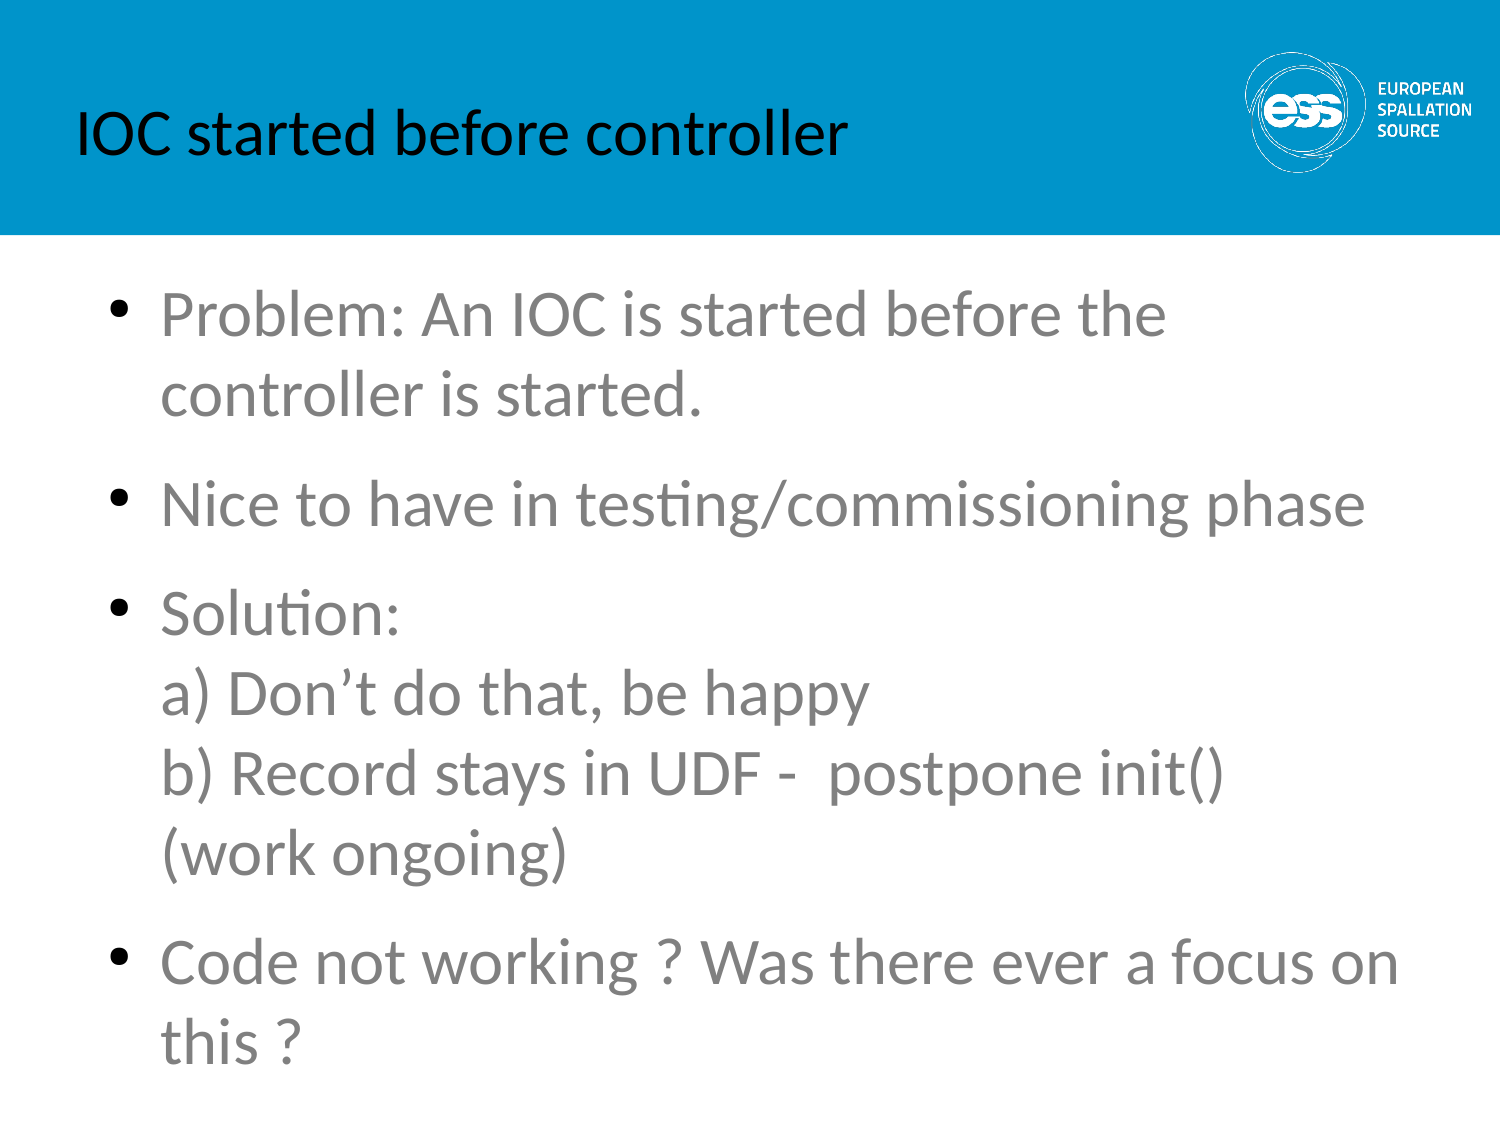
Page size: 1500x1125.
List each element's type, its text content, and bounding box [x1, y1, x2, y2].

picture [1418, 104, 1423, 115]
picture [1423, 83, 1430, 94]
picture [1409, 104, 1415, 115]
picture [1436, 104, 1444, 115]
title IOC started before controller [75, 45, 1247, 233]
picture [1454, 83, 1458, 94]
picture [1422, 125, 1428, 134]
picture [1398, 109, 1406, 115]
picture [1400, 83, 1407, 94]
picture [1443, 86, 1450, 93]
picture [1264, 94, 1342, 127]
picture [1389, 104, 1393, 115]
picture [1379, 83, 1385, 94]
picture [1432, 125, 1438, 136]
list Problem: An IOC is started before the controller is started. Nice to have in testing/commissioning phase Solution: a) Don’t do that, be happy b) Record stays in UDF - postpone init() (work ongoing) Code not working ? Was there ever a focus on this ? [75, 262, 1426, 1005]
